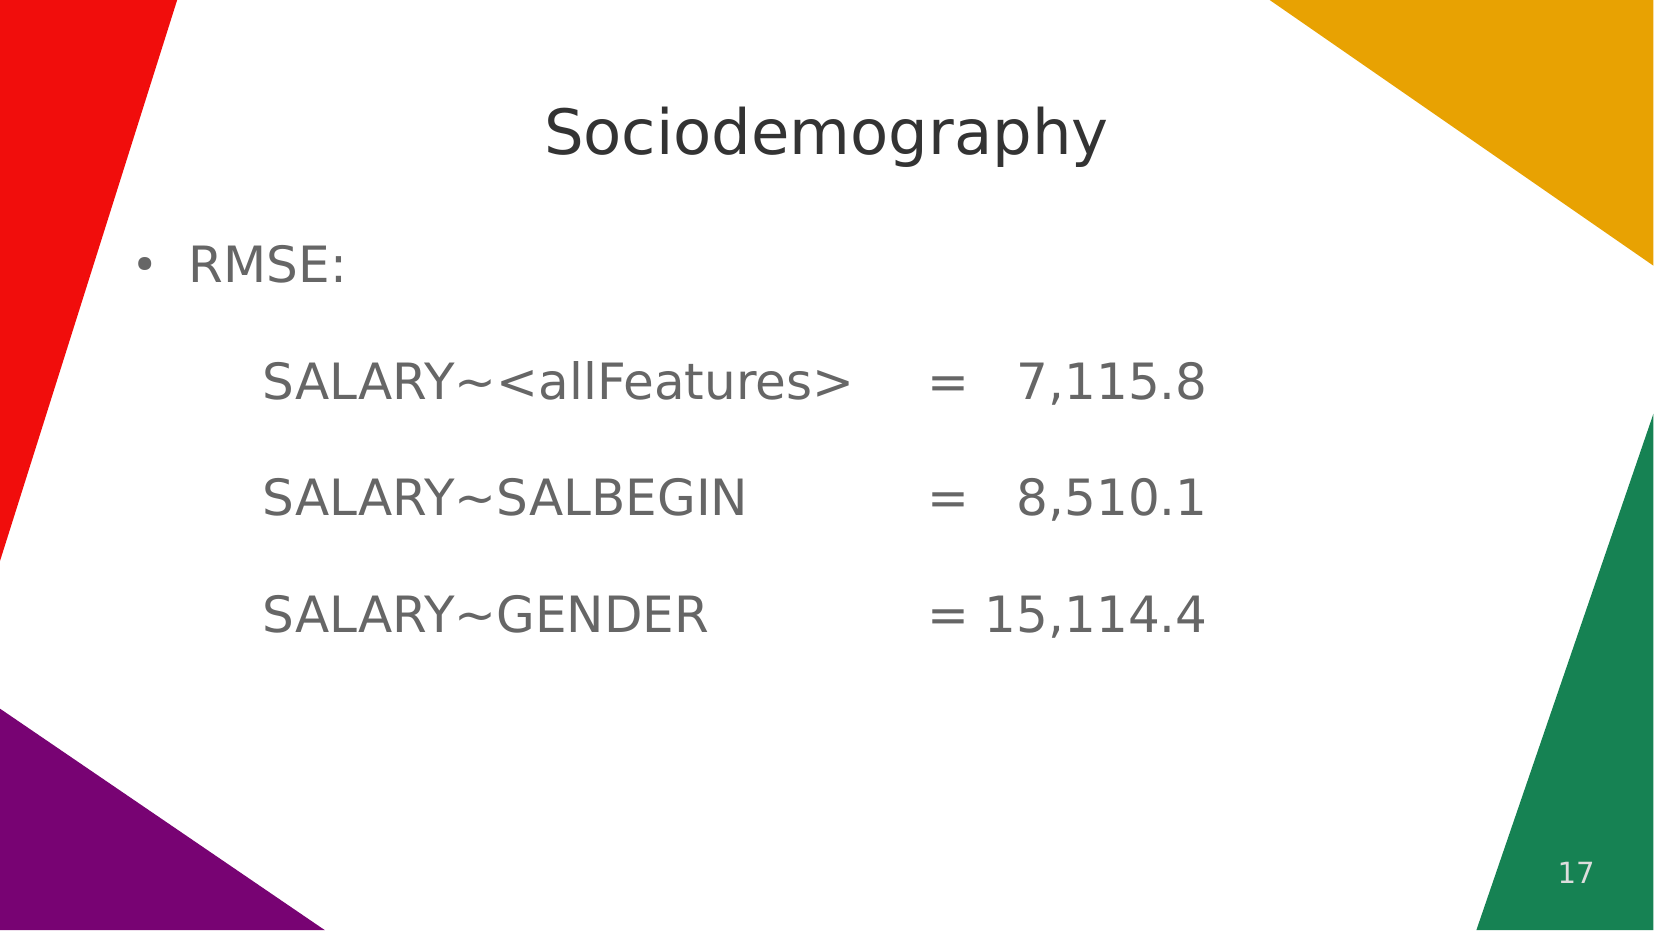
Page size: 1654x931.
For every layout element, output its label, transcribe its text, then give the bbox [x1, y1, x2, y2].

list RMSE: SALARY~<allFeatures> = 7,115.8 SALARY~SALBEGIN = 8,510.1 SALARY~GENDER = 15,114.4 [118, 236, 1536, 827]
title Sociodemography [118, 59, 1536, 207]
